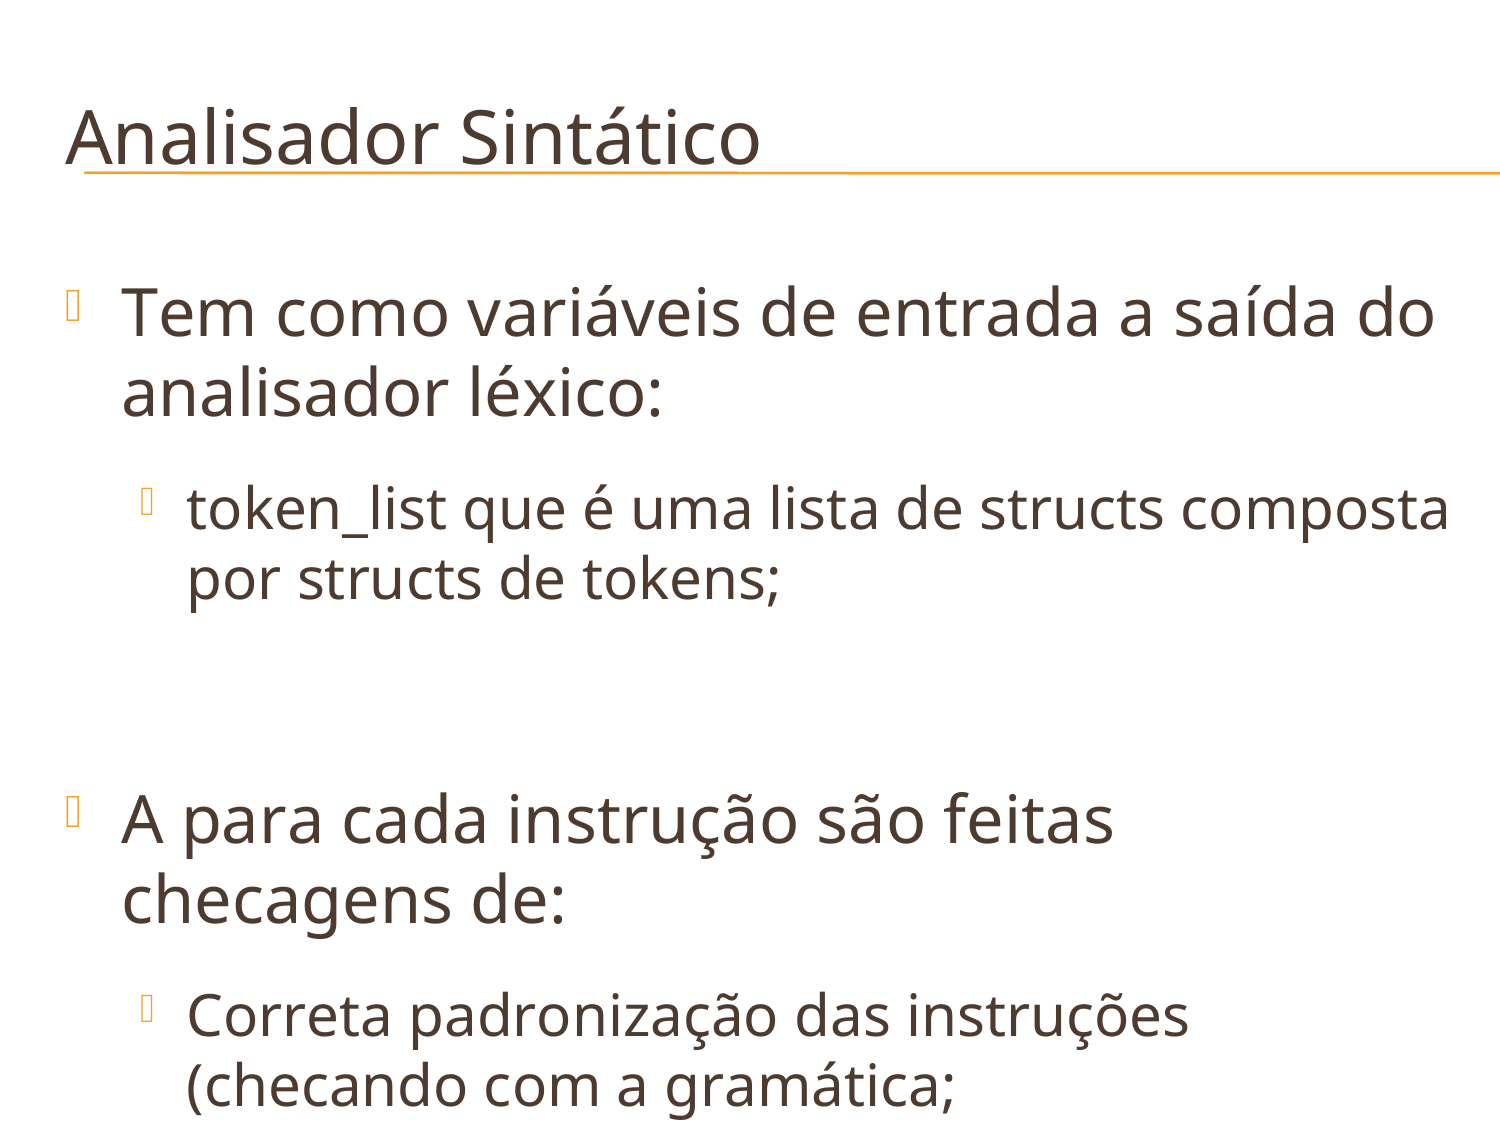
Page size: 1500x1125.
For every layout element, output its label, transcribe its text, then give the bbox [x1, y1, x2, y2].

title Analisador Sintático [50, 75, 1476, 213]
text_box Tem como variáveis de entrada a saída do analisador léxico: token_list que é uma lista de structs composta por structs de tokens; A para cada instrução são feitas checagens de: Correta padronização das instruções (checando com a gramática; Tipos dos argumentos [50, 254, 1476, 1125]
